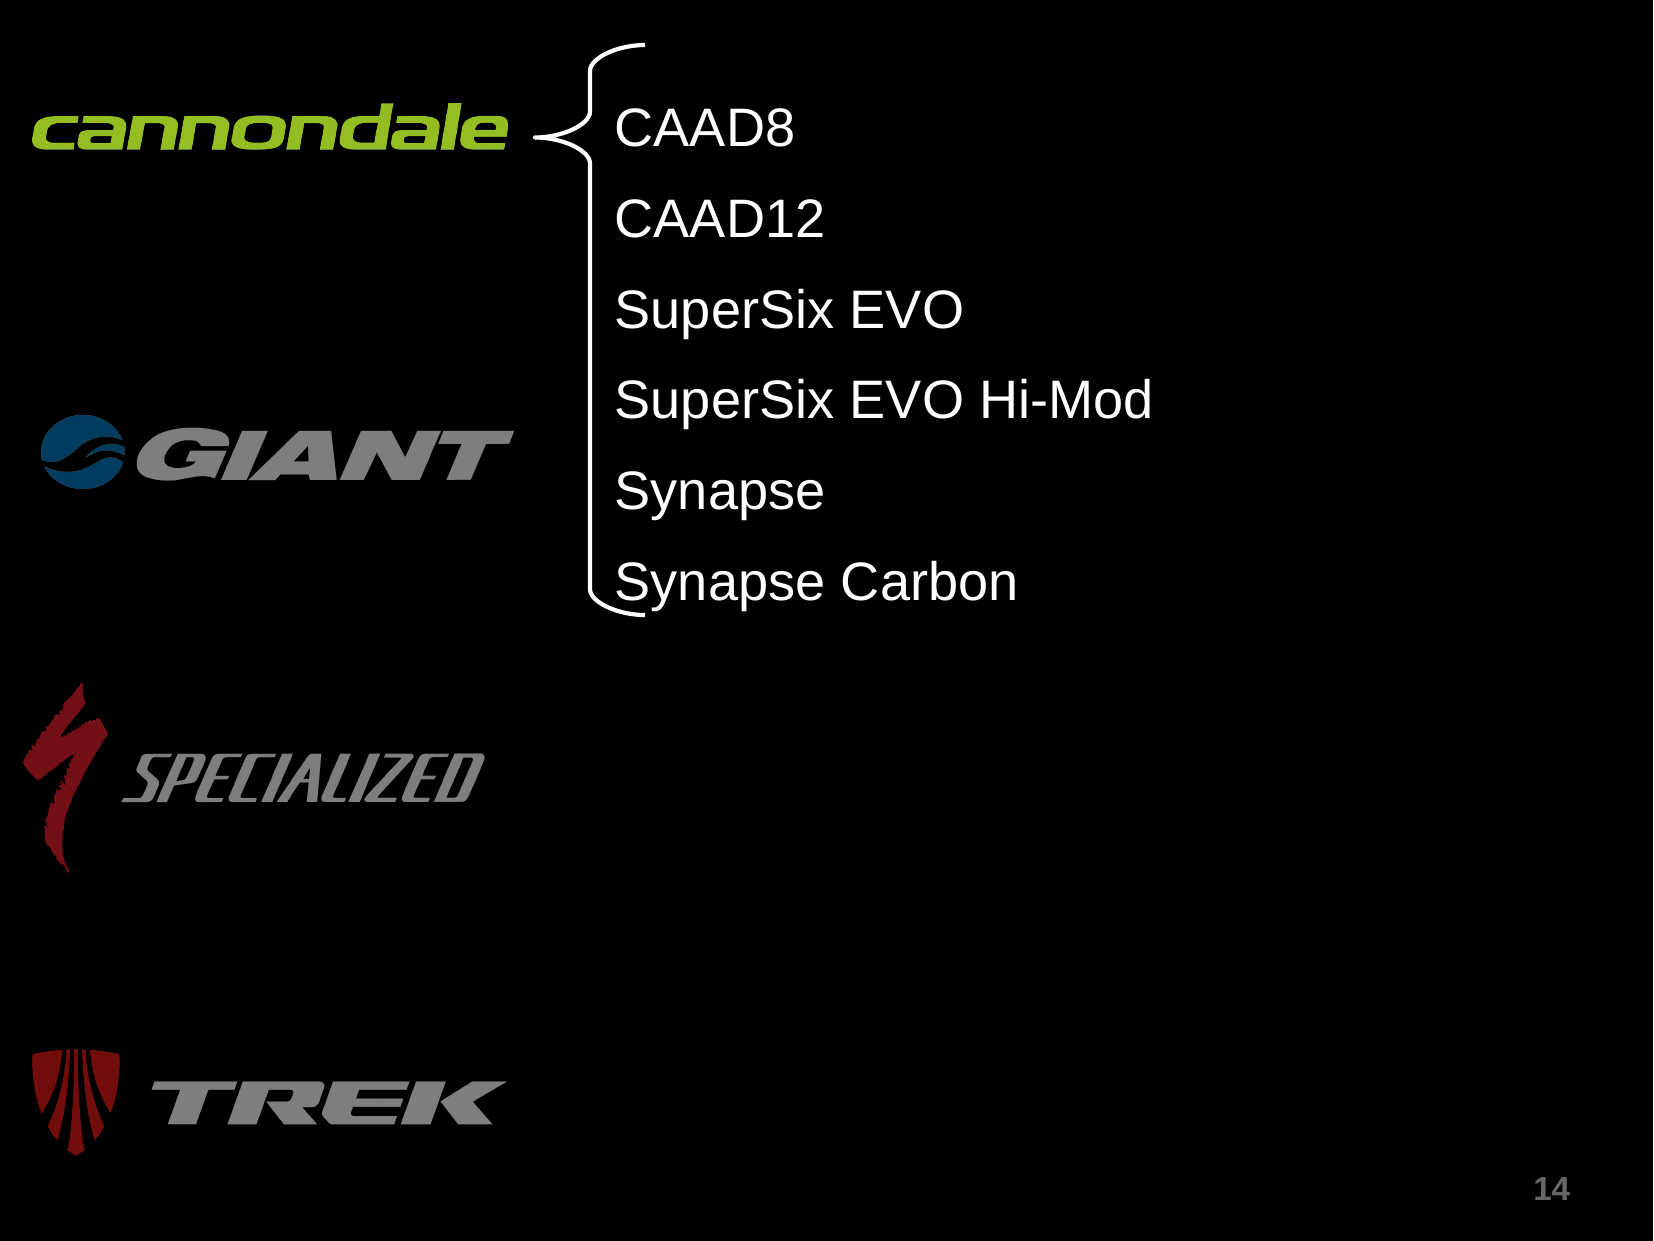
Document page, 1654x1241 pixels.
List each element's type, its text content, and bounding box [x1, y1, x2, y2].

text_box [0, 375, 541, 1171]
picture [32, 103, 508, 151]
text_box CAAD8 CAAD12 SuperSix EVO SuperSix EVO Hi-Mod Synapse Synapse Carbon [599, 60, 1174, 590]
